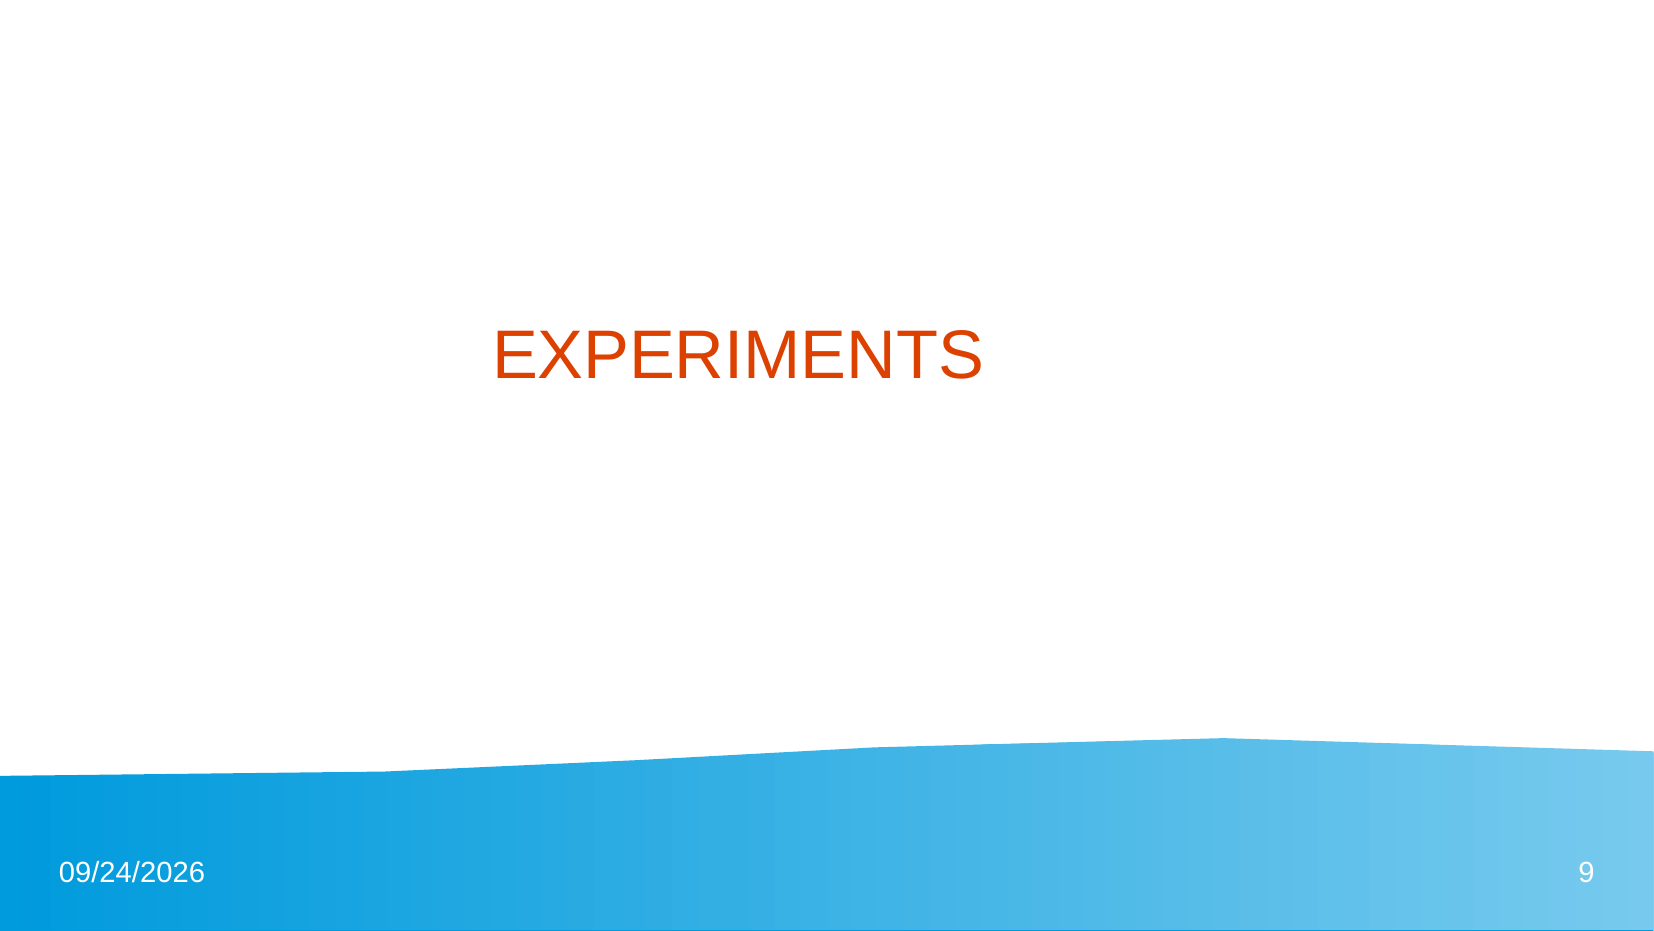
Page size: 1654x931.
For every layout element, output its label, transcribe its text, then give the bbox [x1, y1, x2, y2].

title EXPERIMENTS [0, 265, 1477, 443]
